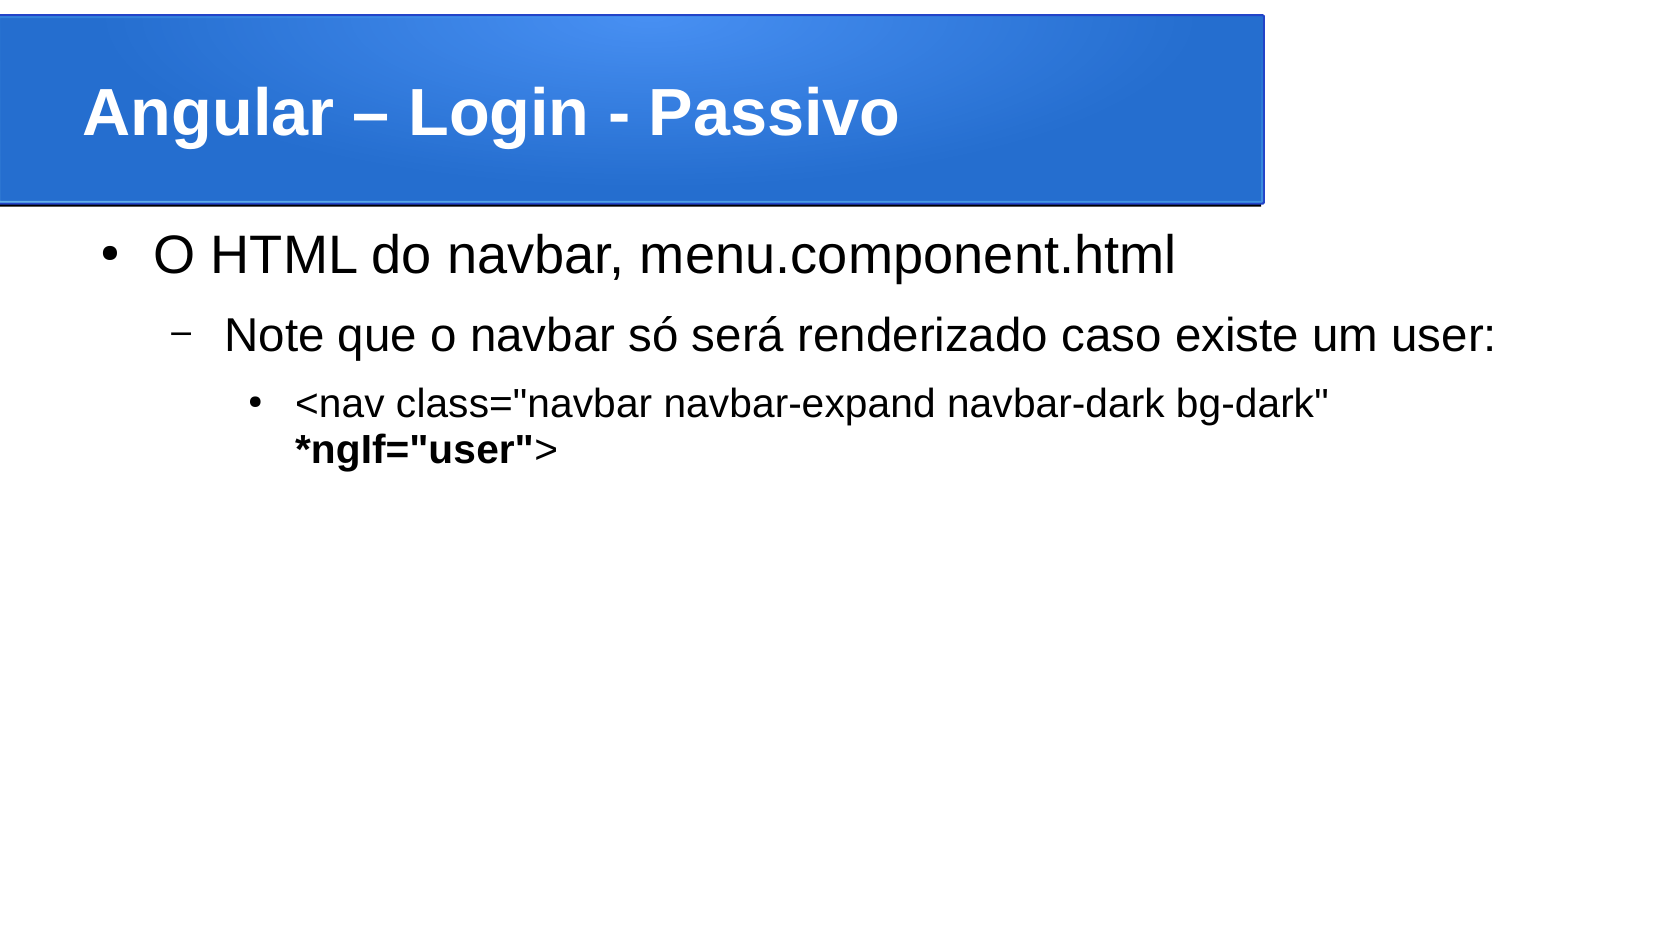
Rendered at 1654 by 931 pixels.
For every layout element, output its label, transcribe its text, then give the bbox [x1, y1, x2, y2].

list O HTML do navbar, menu.component.html Note que o navbar só será renderizado caso existe um user: <nav class="navbar navbar-expand navbar-dark bg-dark" *ngIf="user"> [82, 224, 1571, 764]
title Angular – Login - Passivo [82, 35, 1235, 189]
